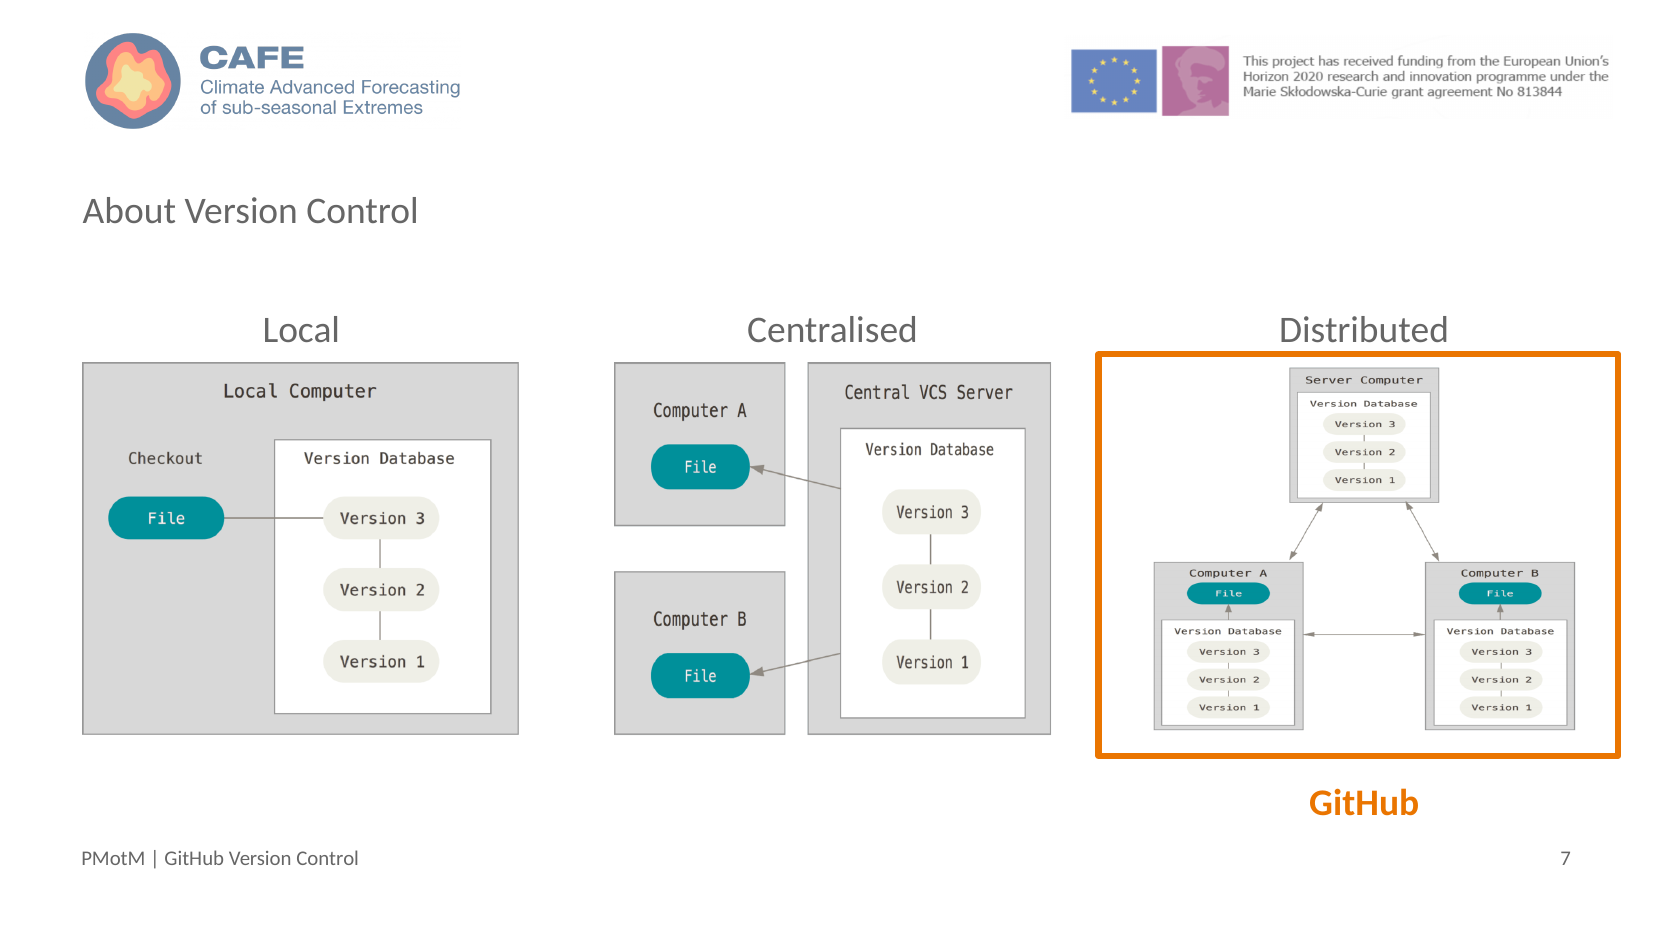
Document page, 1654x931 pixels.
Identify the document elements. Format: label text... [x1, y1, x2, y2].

text_box Local [82, 307, 520, 360]
text_box Distributed [1145, 307, 1583, 351]
text_box Centralised [614, 307, 1052, 360]
picture [614, 362, 1052, 736]
title About Version Control [82, 183, 1571, 246]
picture [1145, 362, 1583, 736]
picture [82, 362, 520, 736]
text_box GitHub [1145, 779, 1583, 833]
